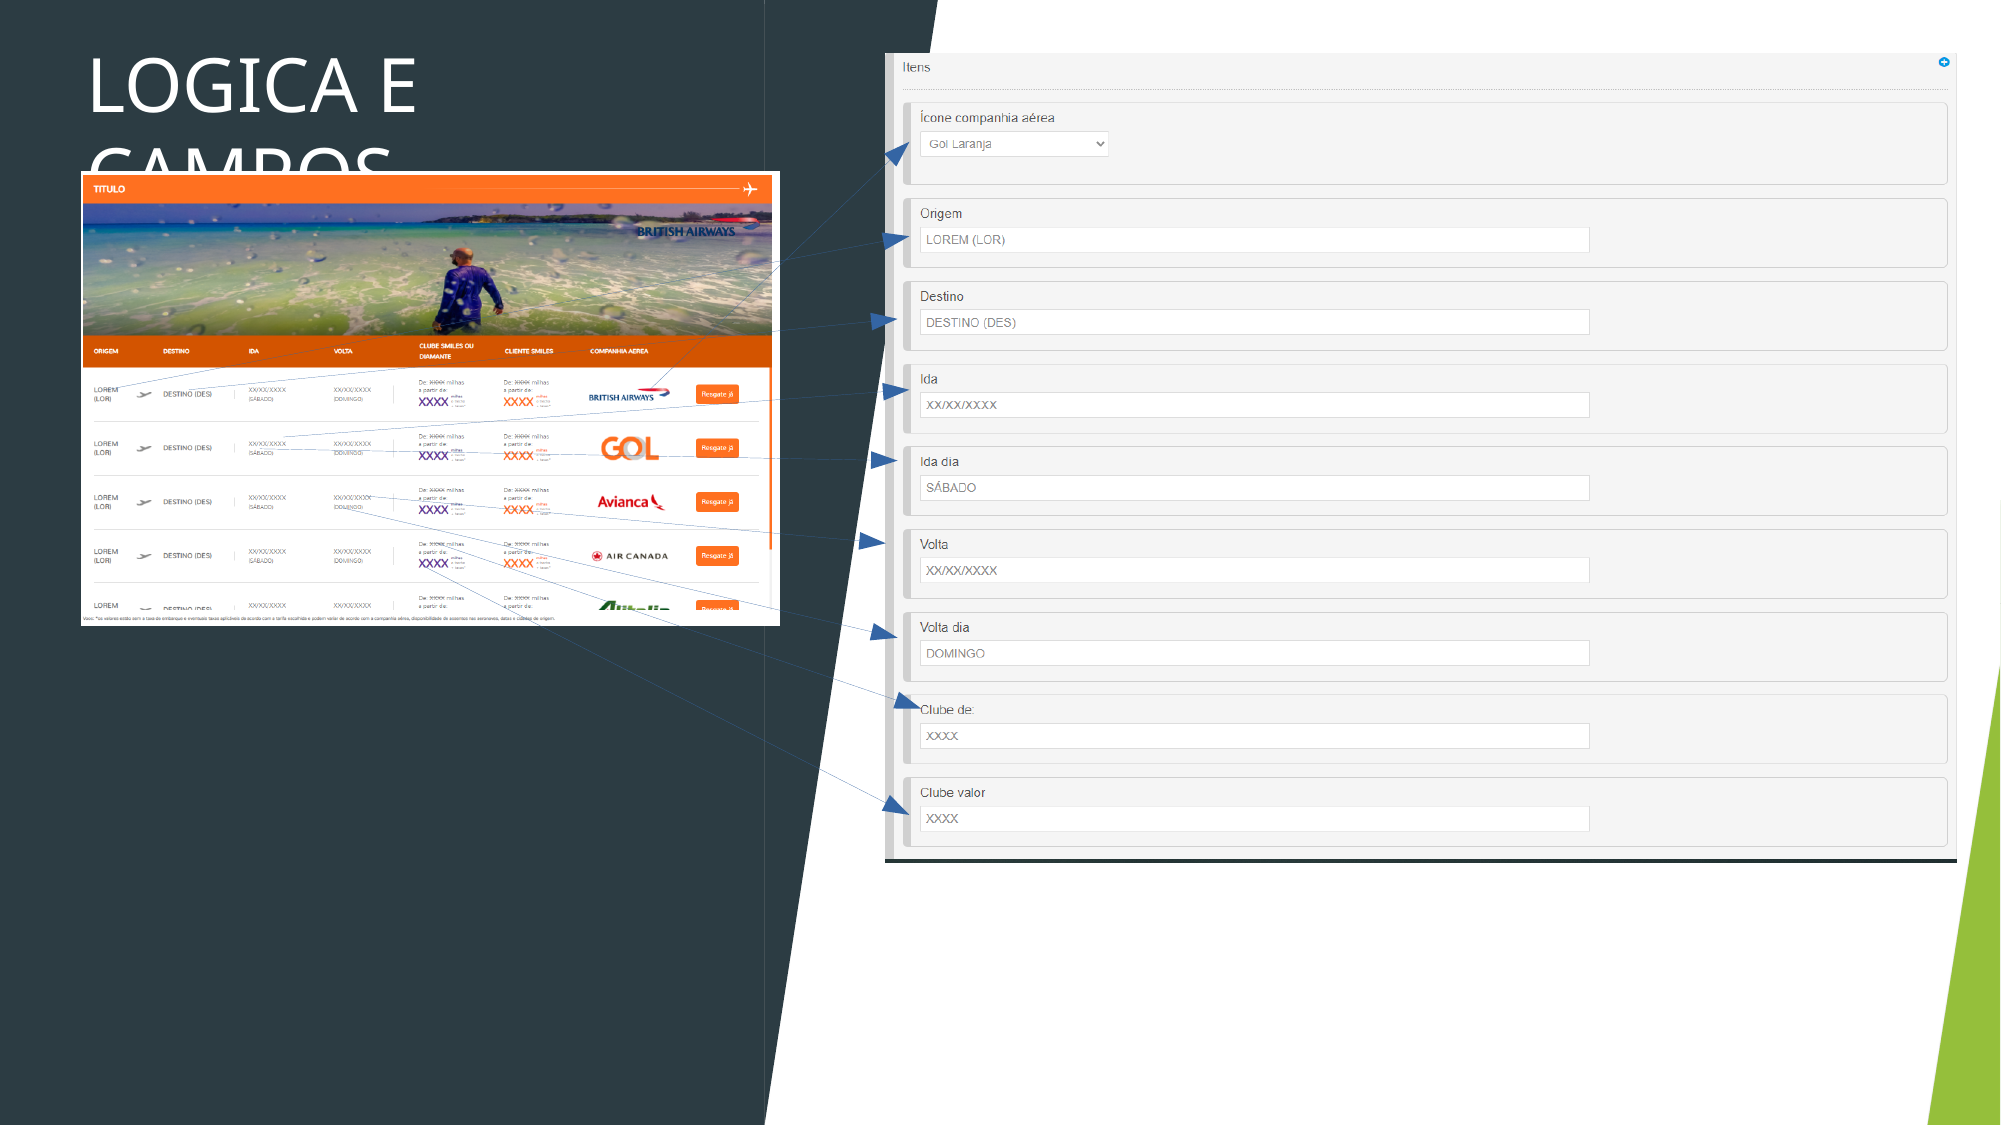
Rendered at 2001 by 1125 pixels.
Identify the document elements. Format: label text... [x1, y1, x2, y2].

text_box [0, 0, 2000, 1125]
picture [707, 267, 780, 337]
picture [81, 171, 780, 626]
title LOGICA E CAMPOS [71, 14, 761, 241]
picture [885, 53, 1957, 863]
